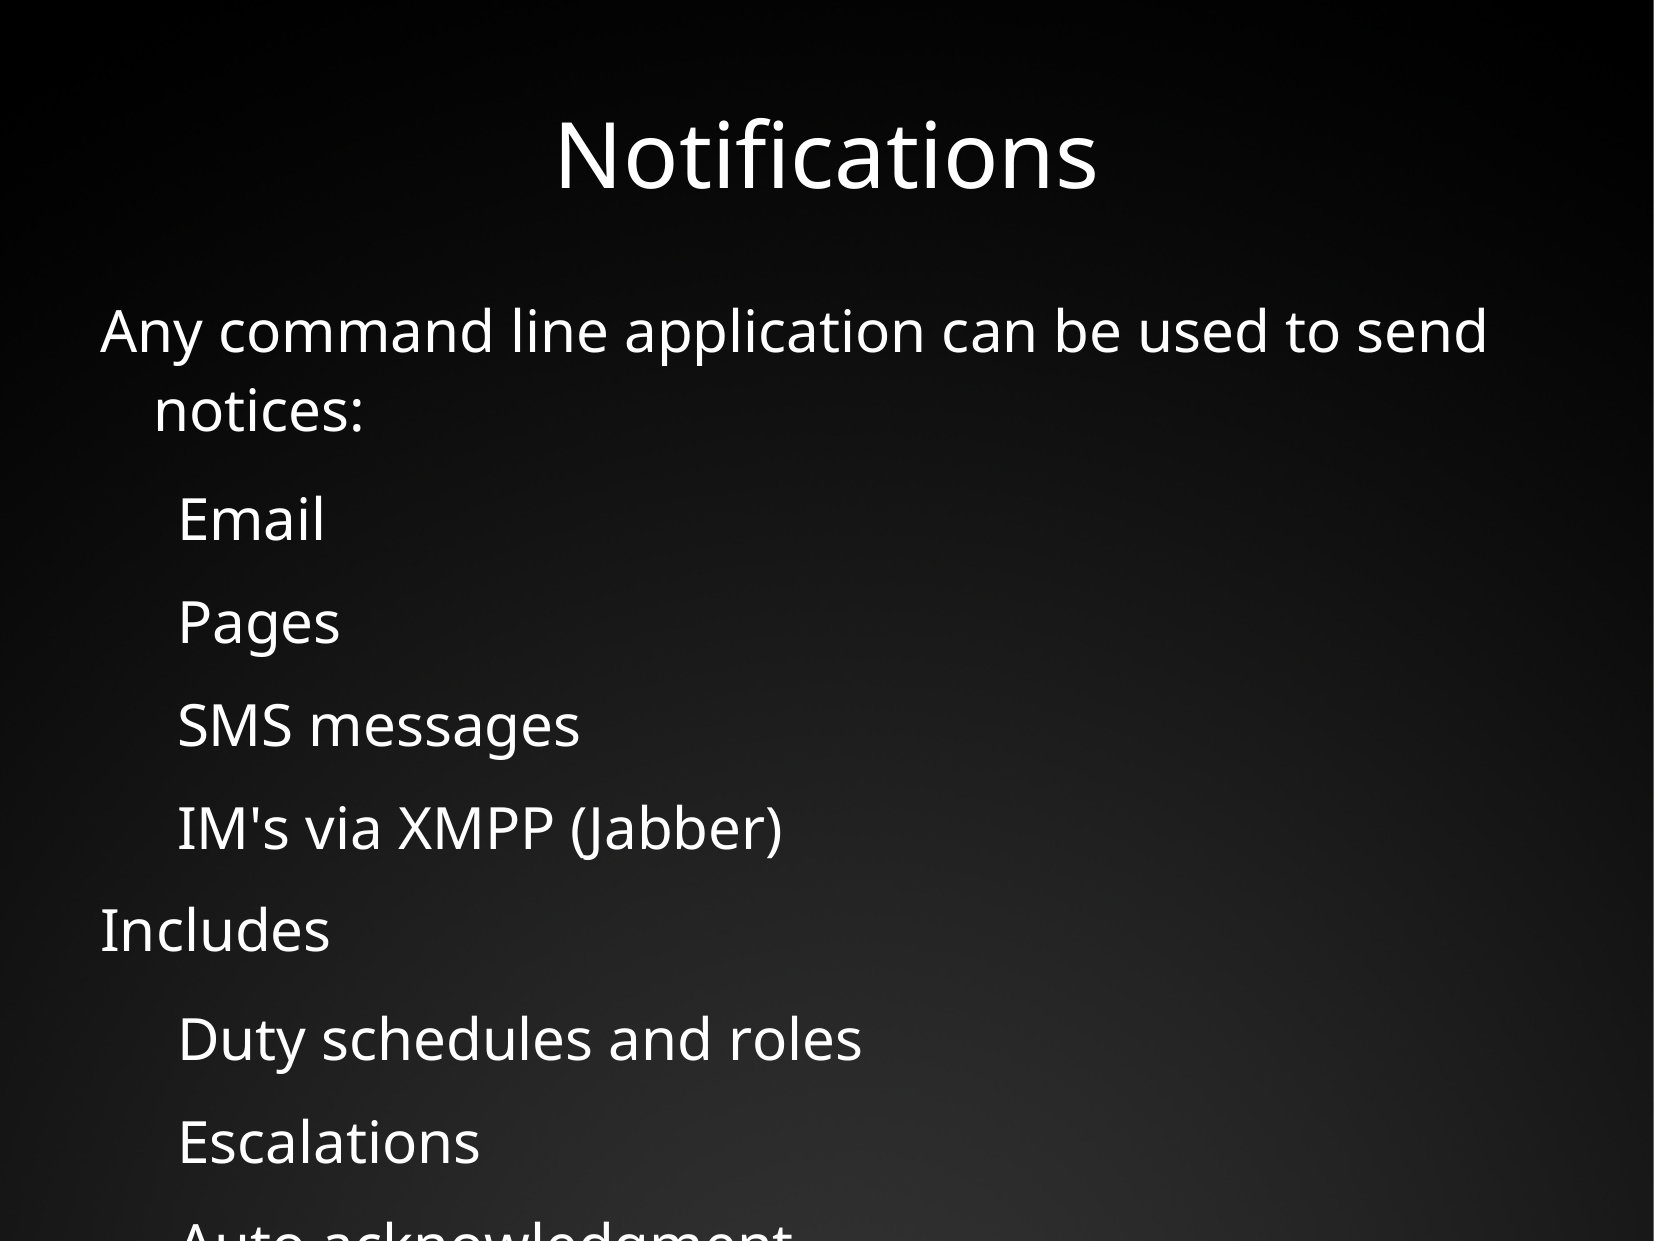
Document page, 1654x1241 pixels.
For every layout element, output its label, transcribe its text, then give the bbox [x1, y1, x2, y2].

picture [192, 1230, 199, 1241]
title Notifications [82, 49, 1571, 257]
list Any command line application can be used to send notices: Email Pages SMS messages IM's via XMPP (Jabber) Includes Duty schedules and roles Escalations Auto acknowledgment [82, 290, 1571, 1179]
picture [0, 0, 1654, 1241]
